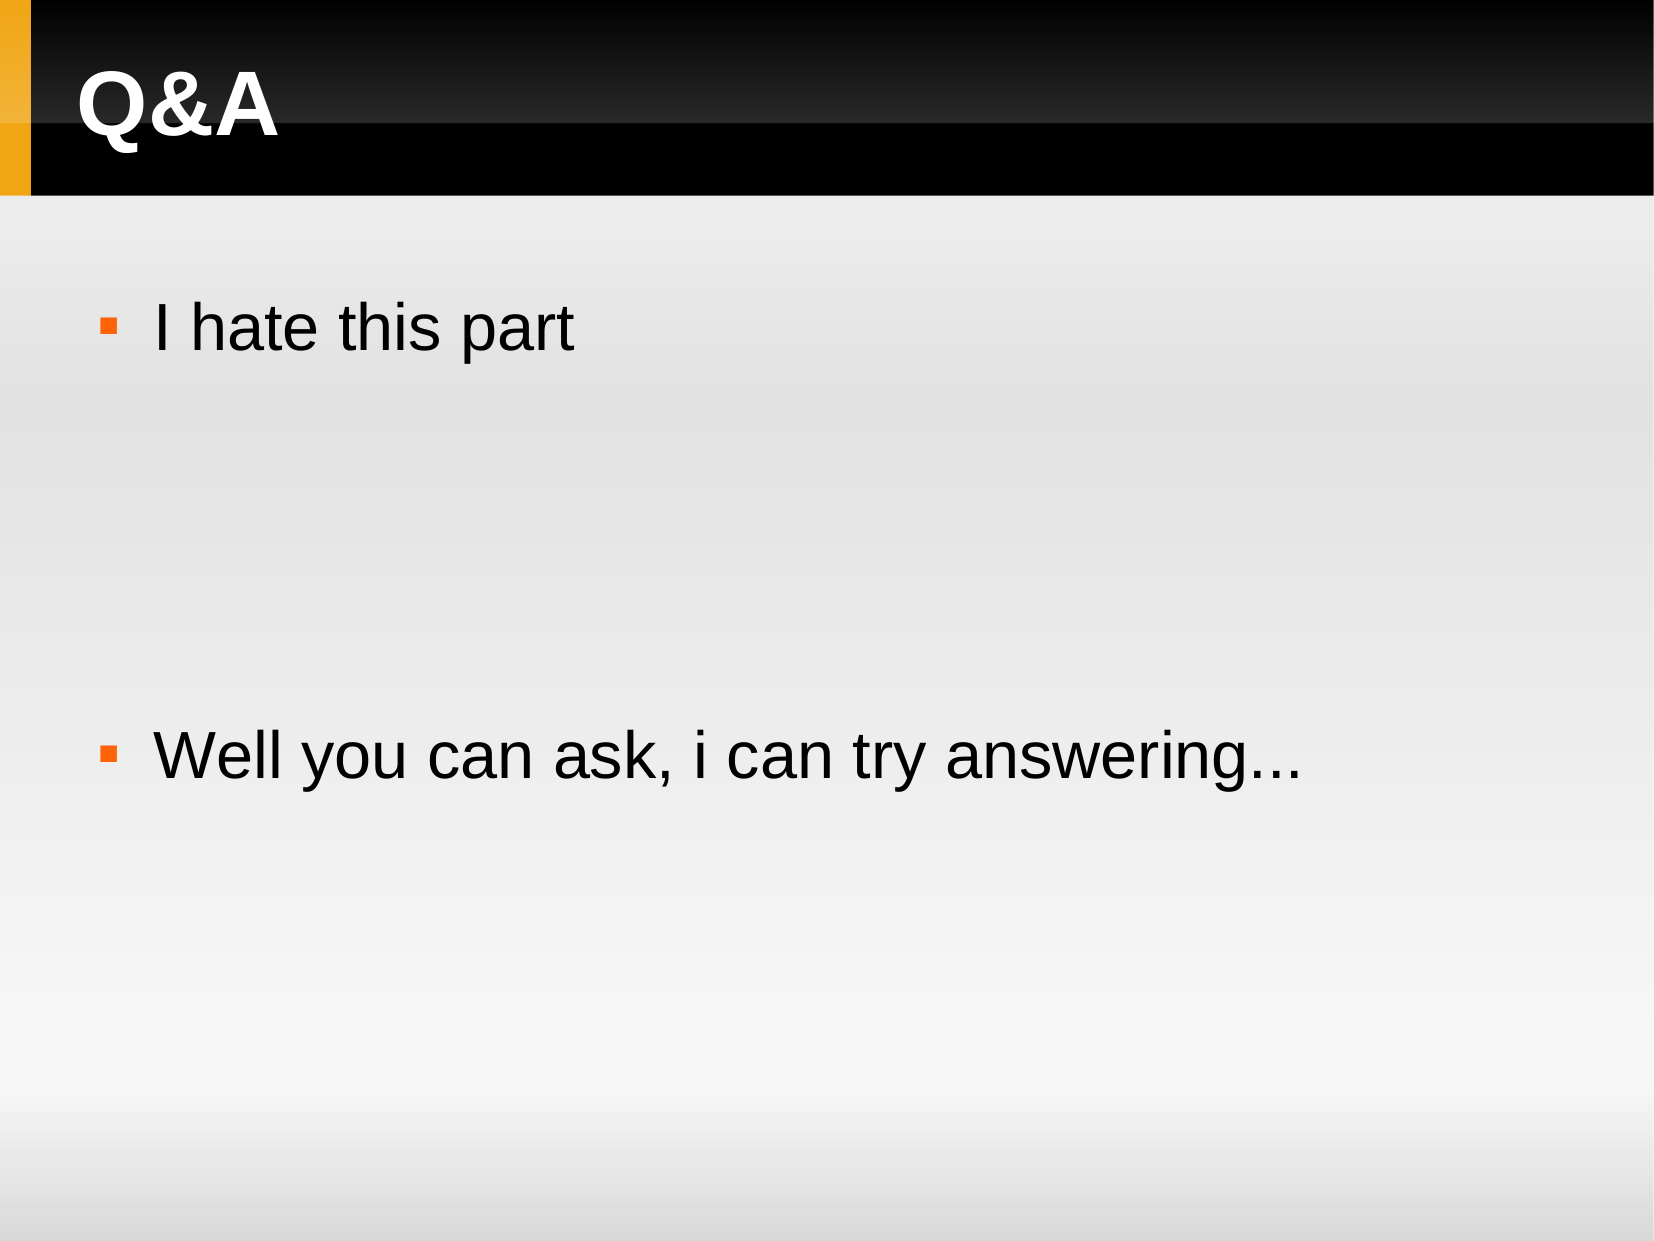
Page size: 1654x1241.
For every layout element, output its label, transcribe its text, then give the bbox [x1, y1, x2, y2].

list Well you can ask, i can try answering... [82, 717, 1571, 1109]
title Q&A [76, 0, 1565, 208]
picture [0, 0, 1654, 1241]
list I hate this part [82, 290, 1571, 681]
